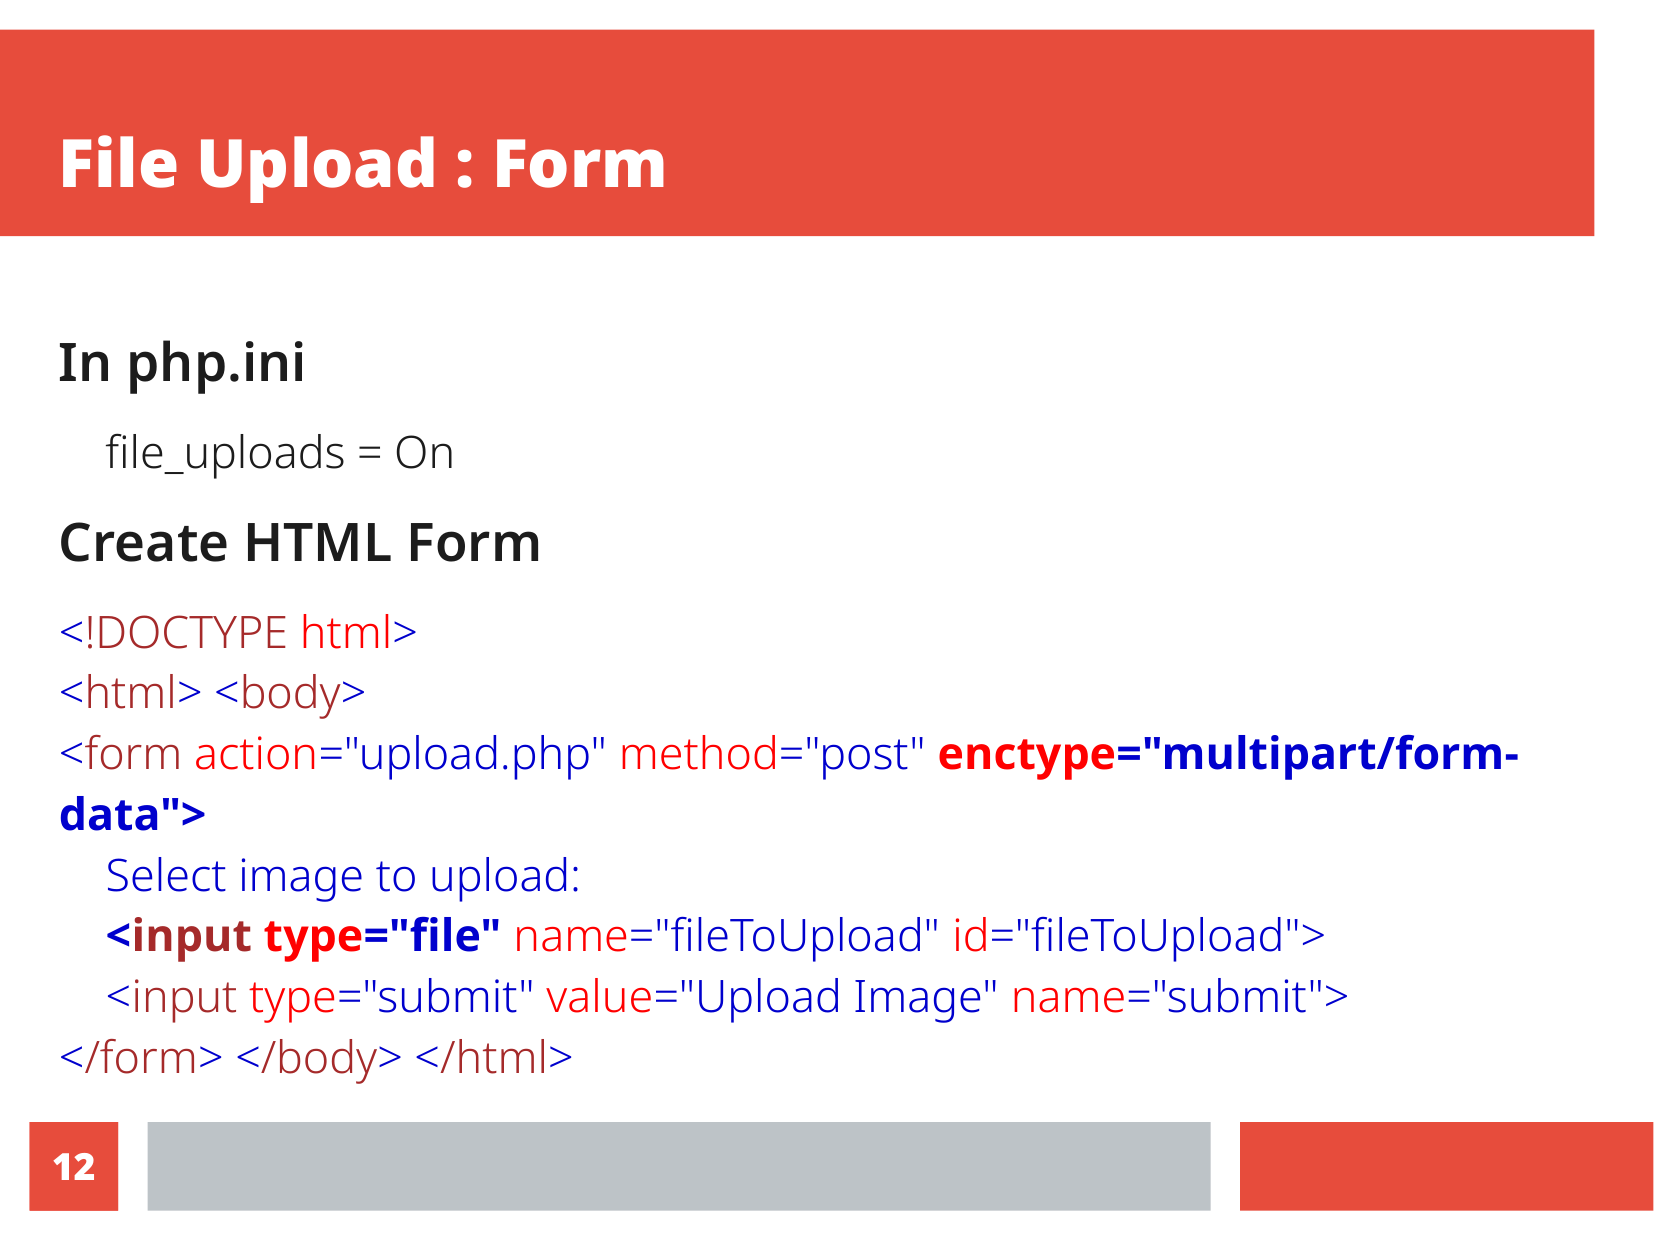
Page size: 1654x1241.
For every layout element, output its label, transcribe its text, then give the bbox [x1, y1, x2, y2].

list In php.ini file_uploads = On Create HTML Form <!DOCTYPE html> <html> <body> <form action="upload.php" method="post" enctype="multipart/form-data"> Select image to upload: <input type="file" name="fileToUpload" id="fileToUpload"> <input type="submit" value="Upload Image" name="submit"> </form> </body> </html> [59, 324, 1565, 1093]
title File Upload : Form [59, 59, 1595, 207]
